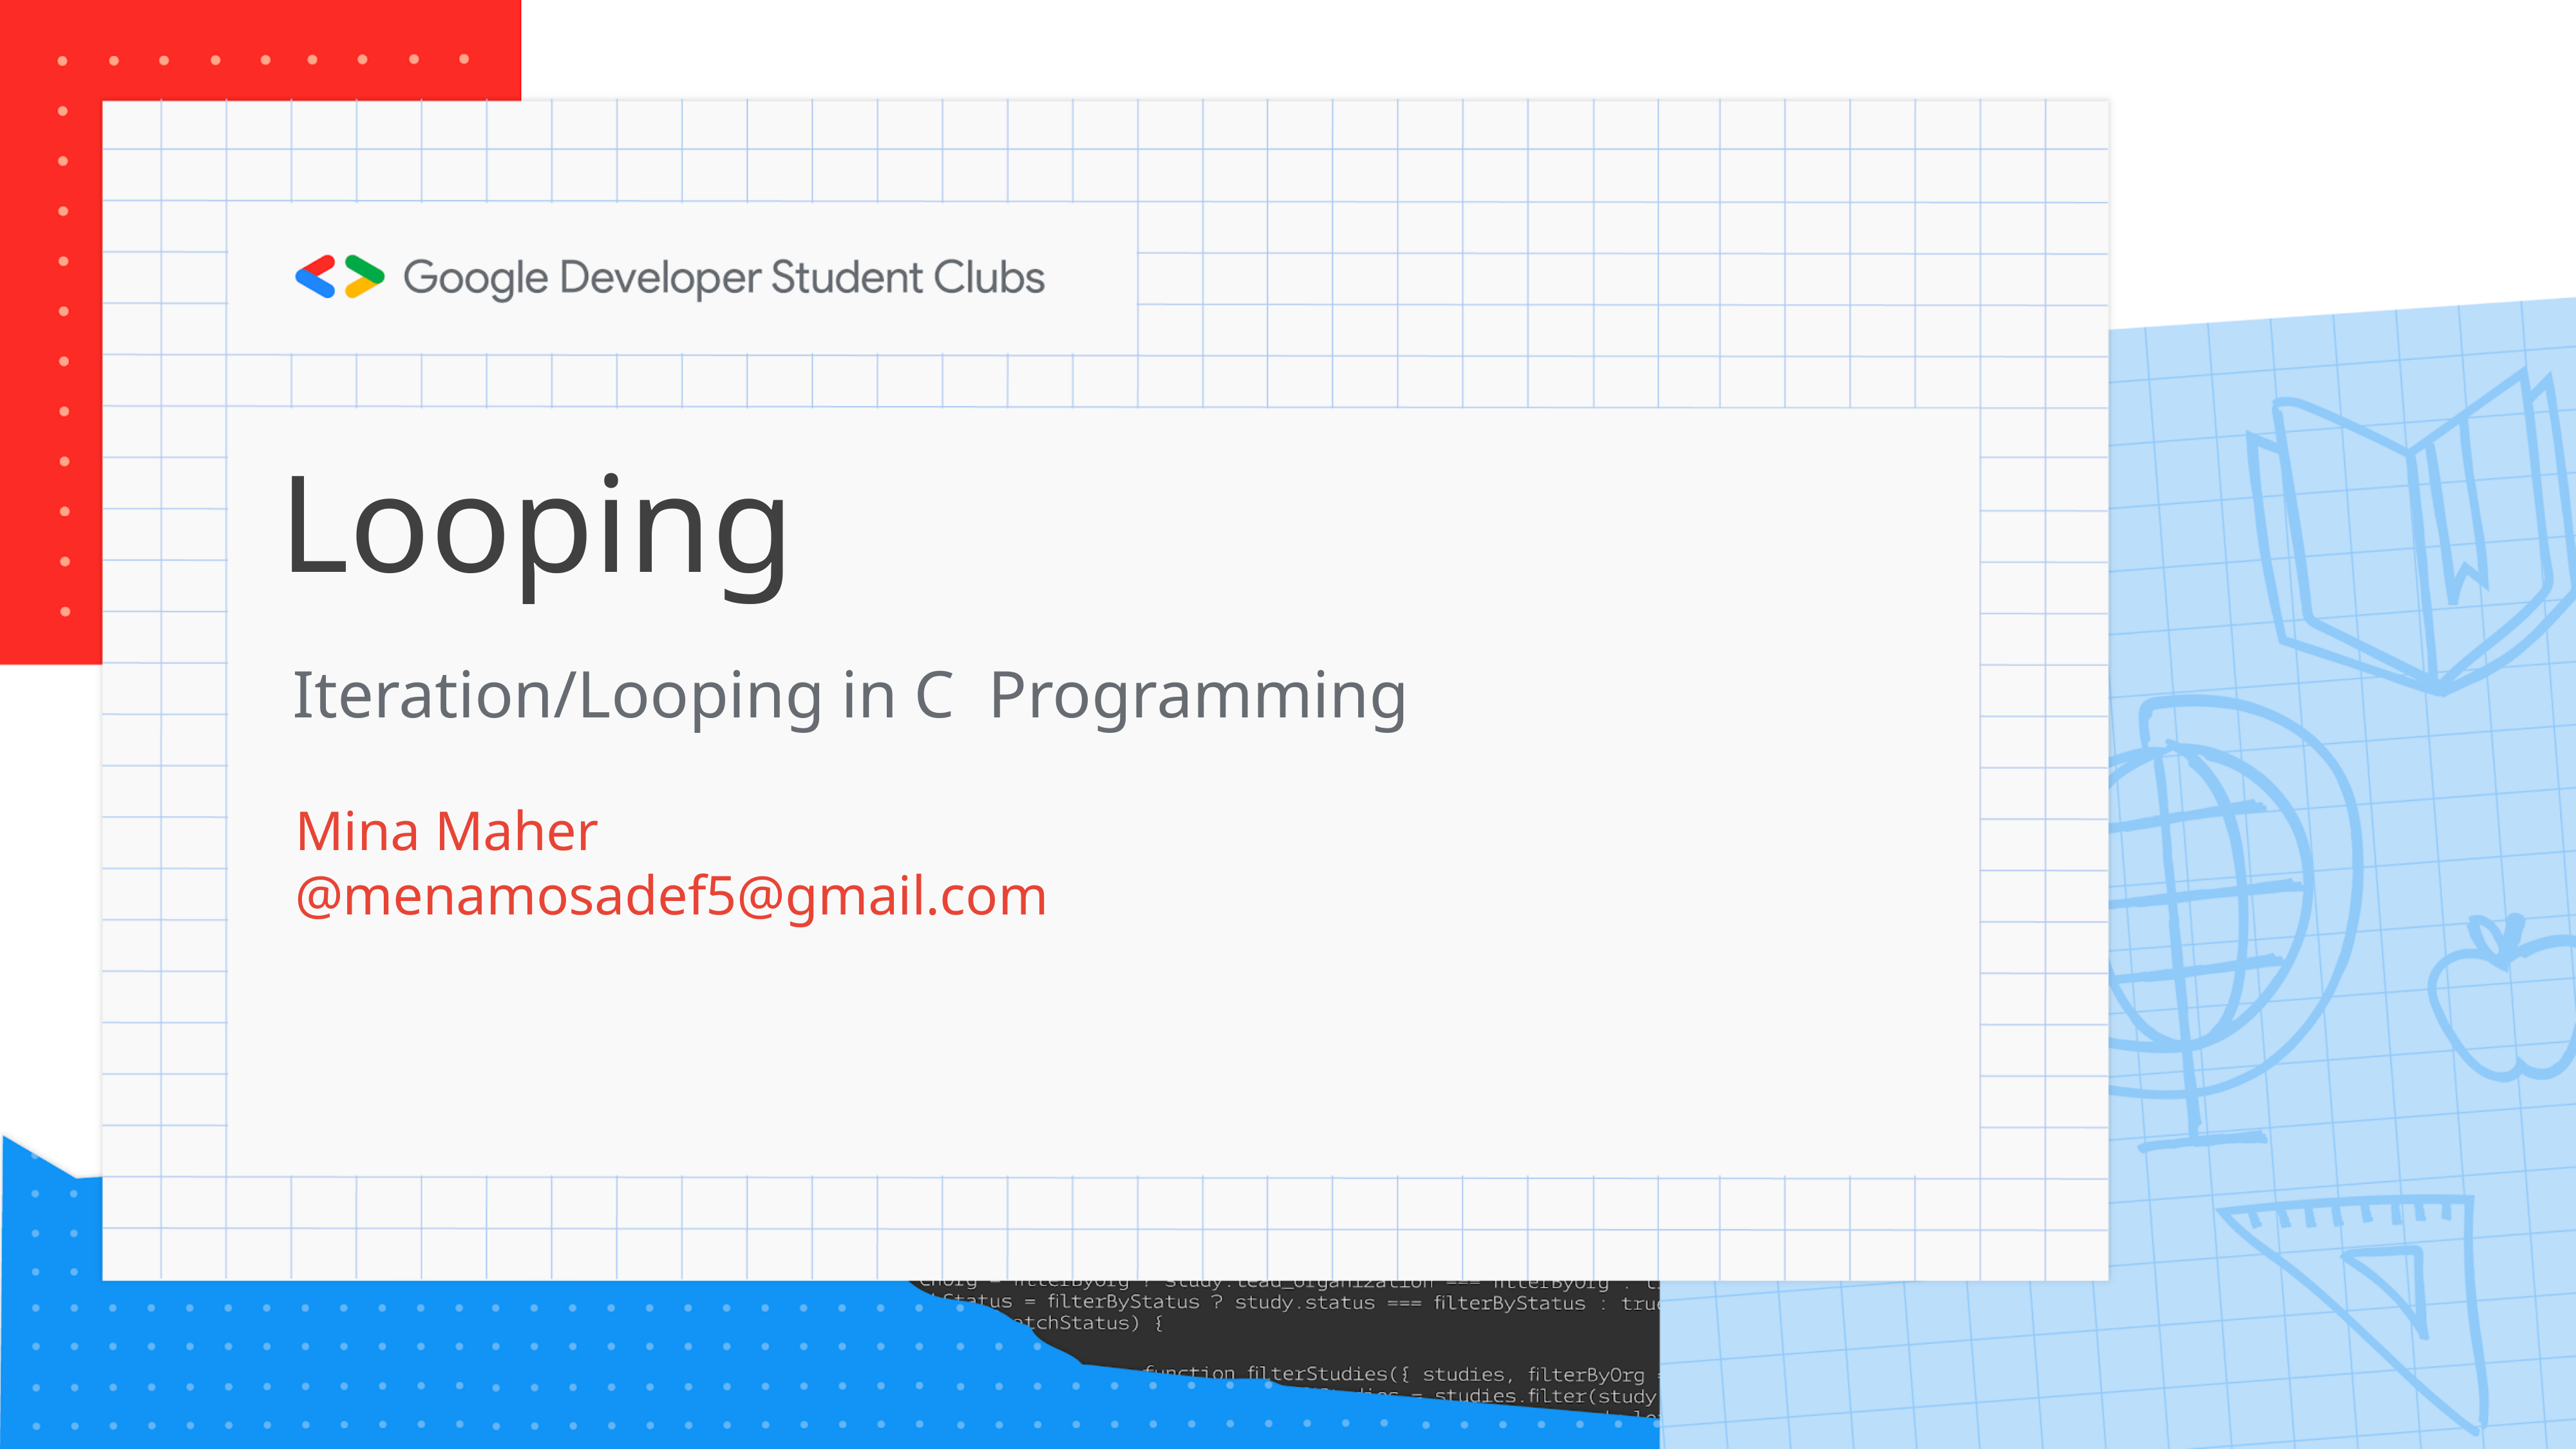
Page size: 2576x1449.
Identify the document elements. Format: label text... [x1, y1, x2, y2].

picture [0, 0, 2576, 1449]
subtitle Iteration/Looping in C Programming [266, 643, 1745, 1449]
title Looping [253, 412, 1766, 706]
